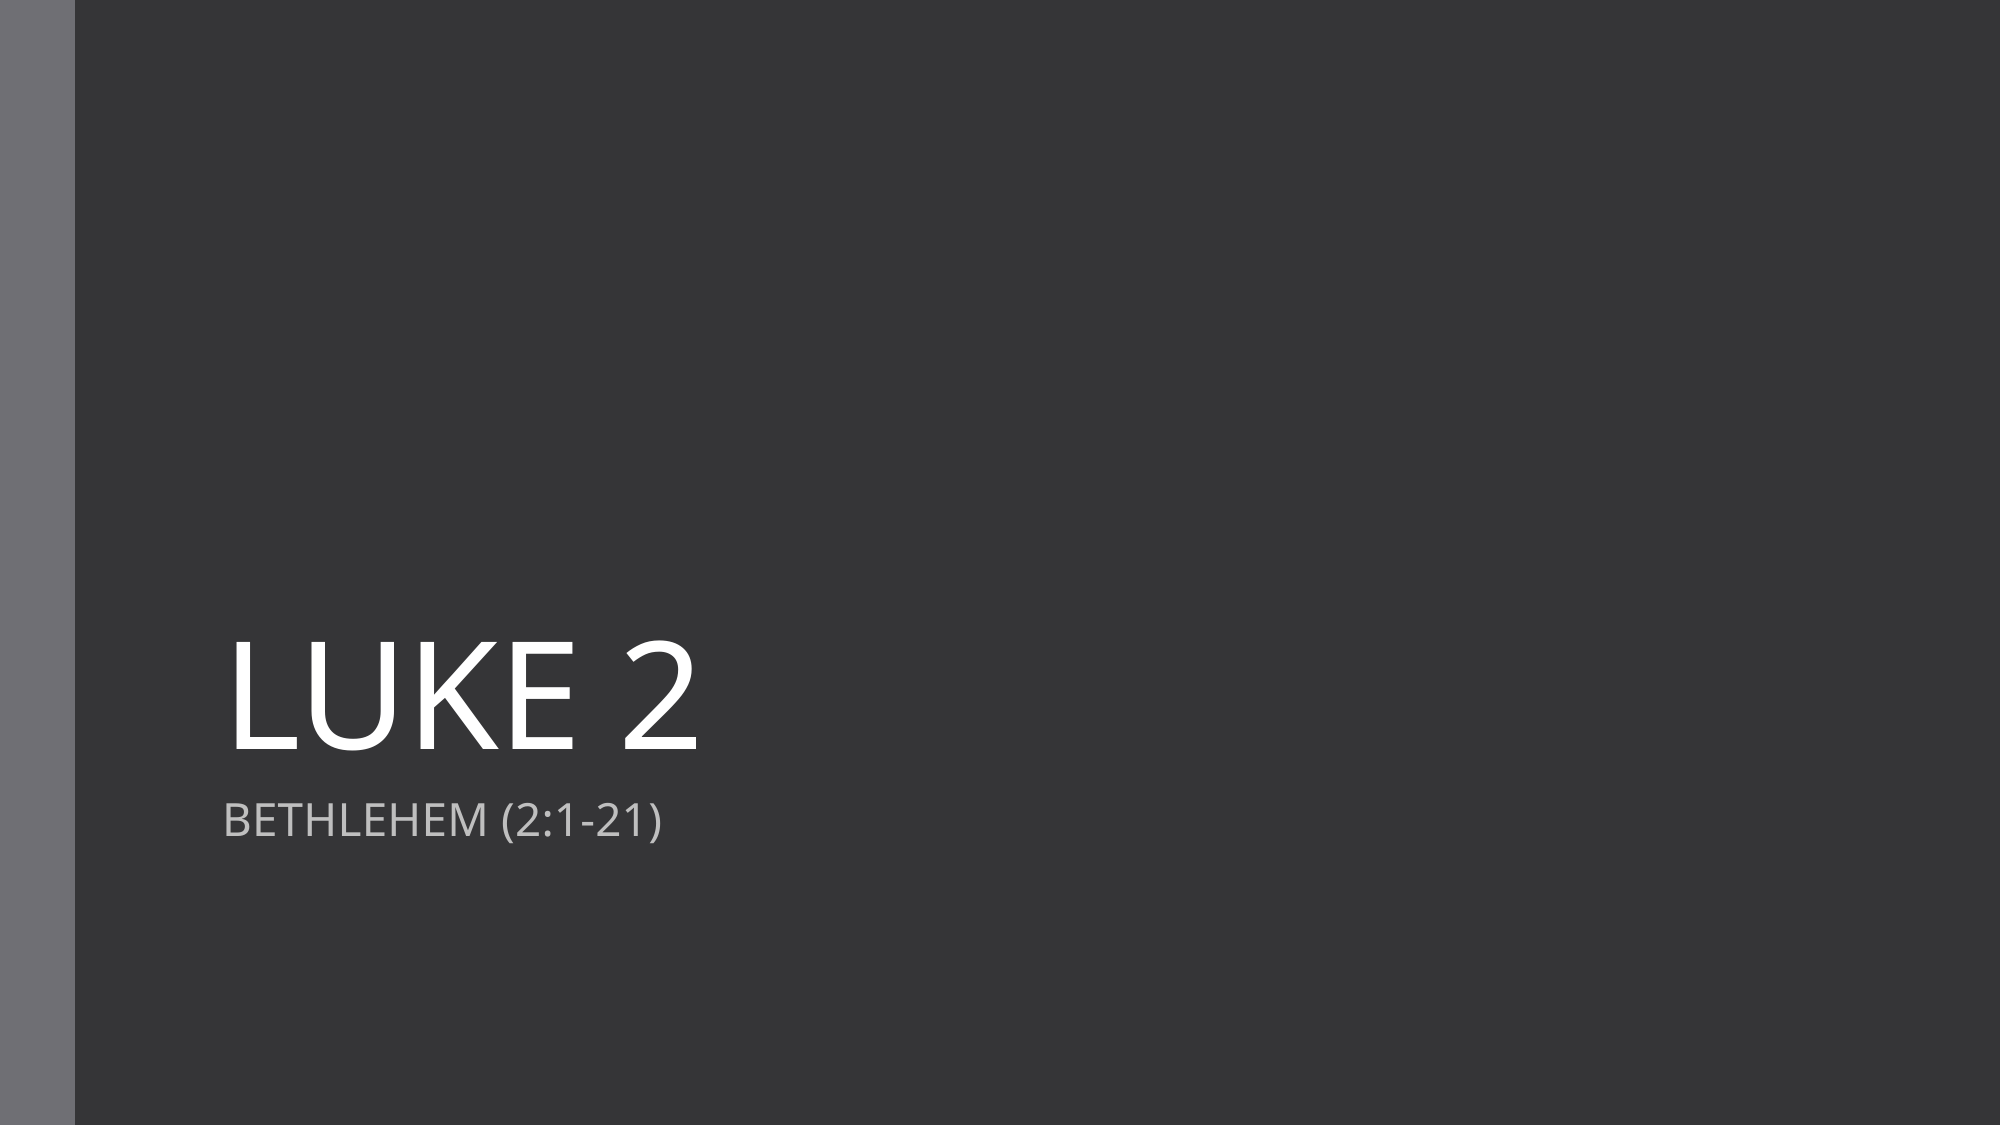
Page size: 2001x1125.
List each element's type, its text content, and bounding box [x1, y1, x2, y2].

subtitle BETHLEHEM (2:1-21) [206, 787, 1752, 1066]
title LUKE 2 [206, 124, 1752, 787]
